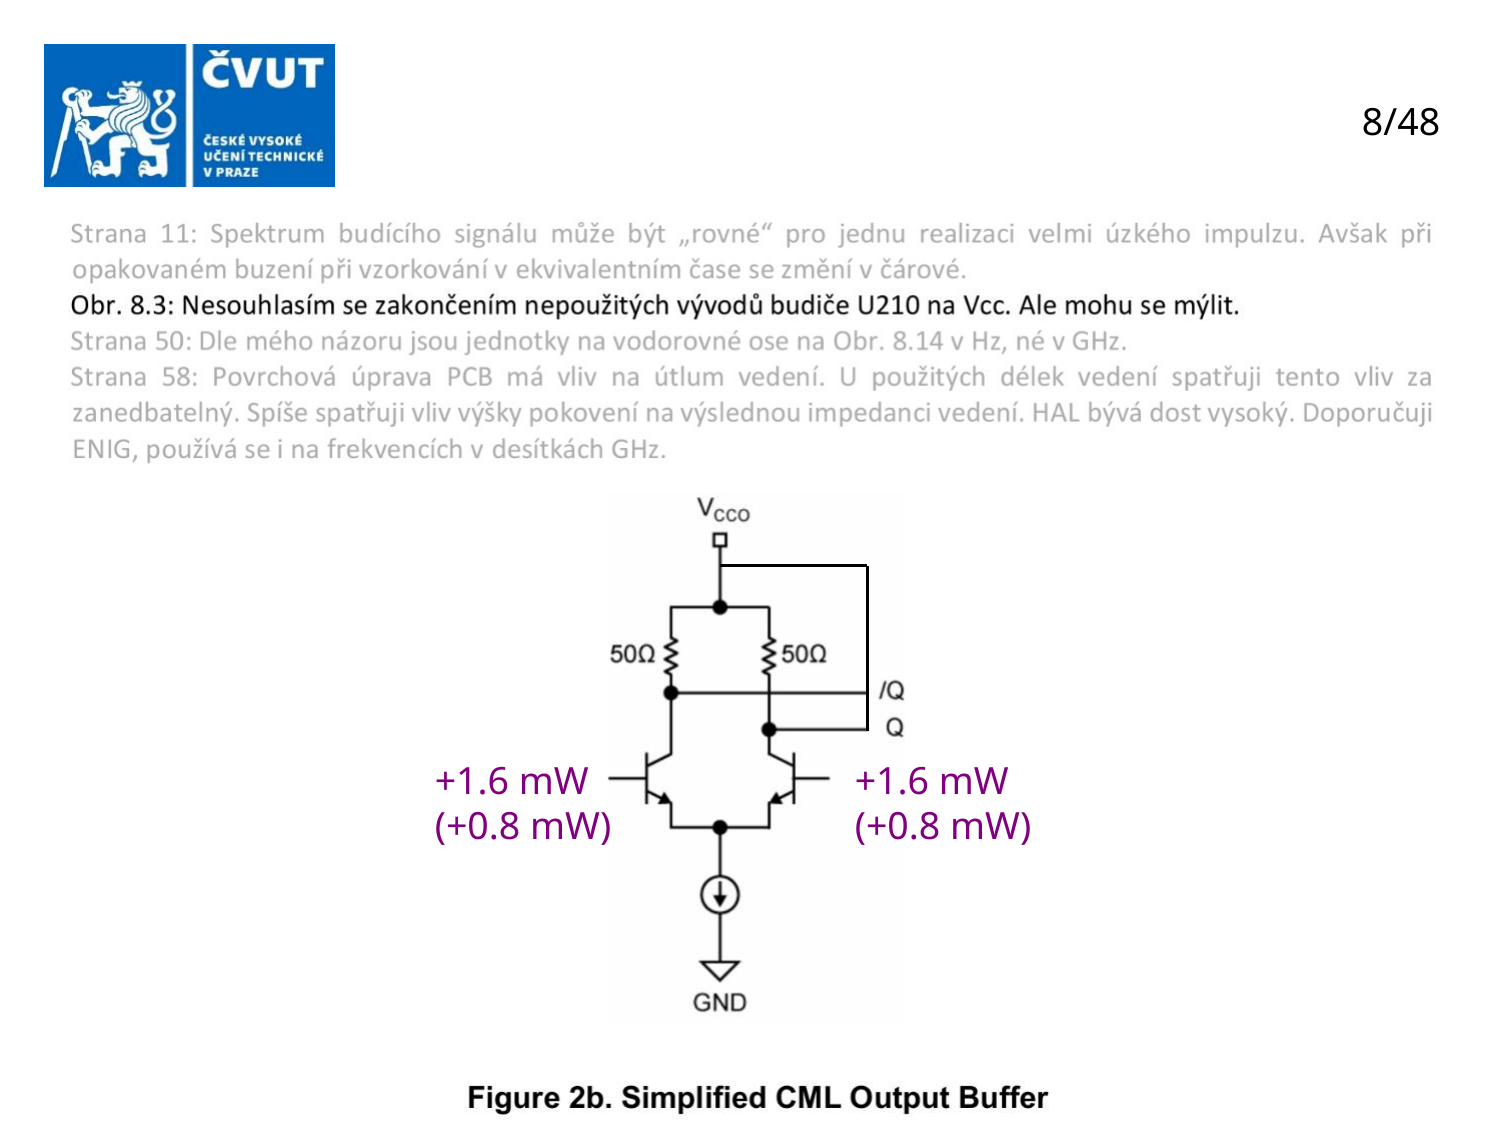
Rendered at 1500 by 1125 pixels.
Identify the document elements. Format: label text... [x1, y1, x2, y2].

picture [408, 471, 1092, 1124]
picture [44, 44, 335, 187]
text_box [15, 329, 1486, 465]
text_box +1.6 mW (+0.8 mW) [420, 750, 766, 855]
picture [60, 286, 1441, 329]
text_box [15, 216, 1486, 286]
text_box +1.6 mW (+0.8 mW) [840, 750, 1186, 855]
